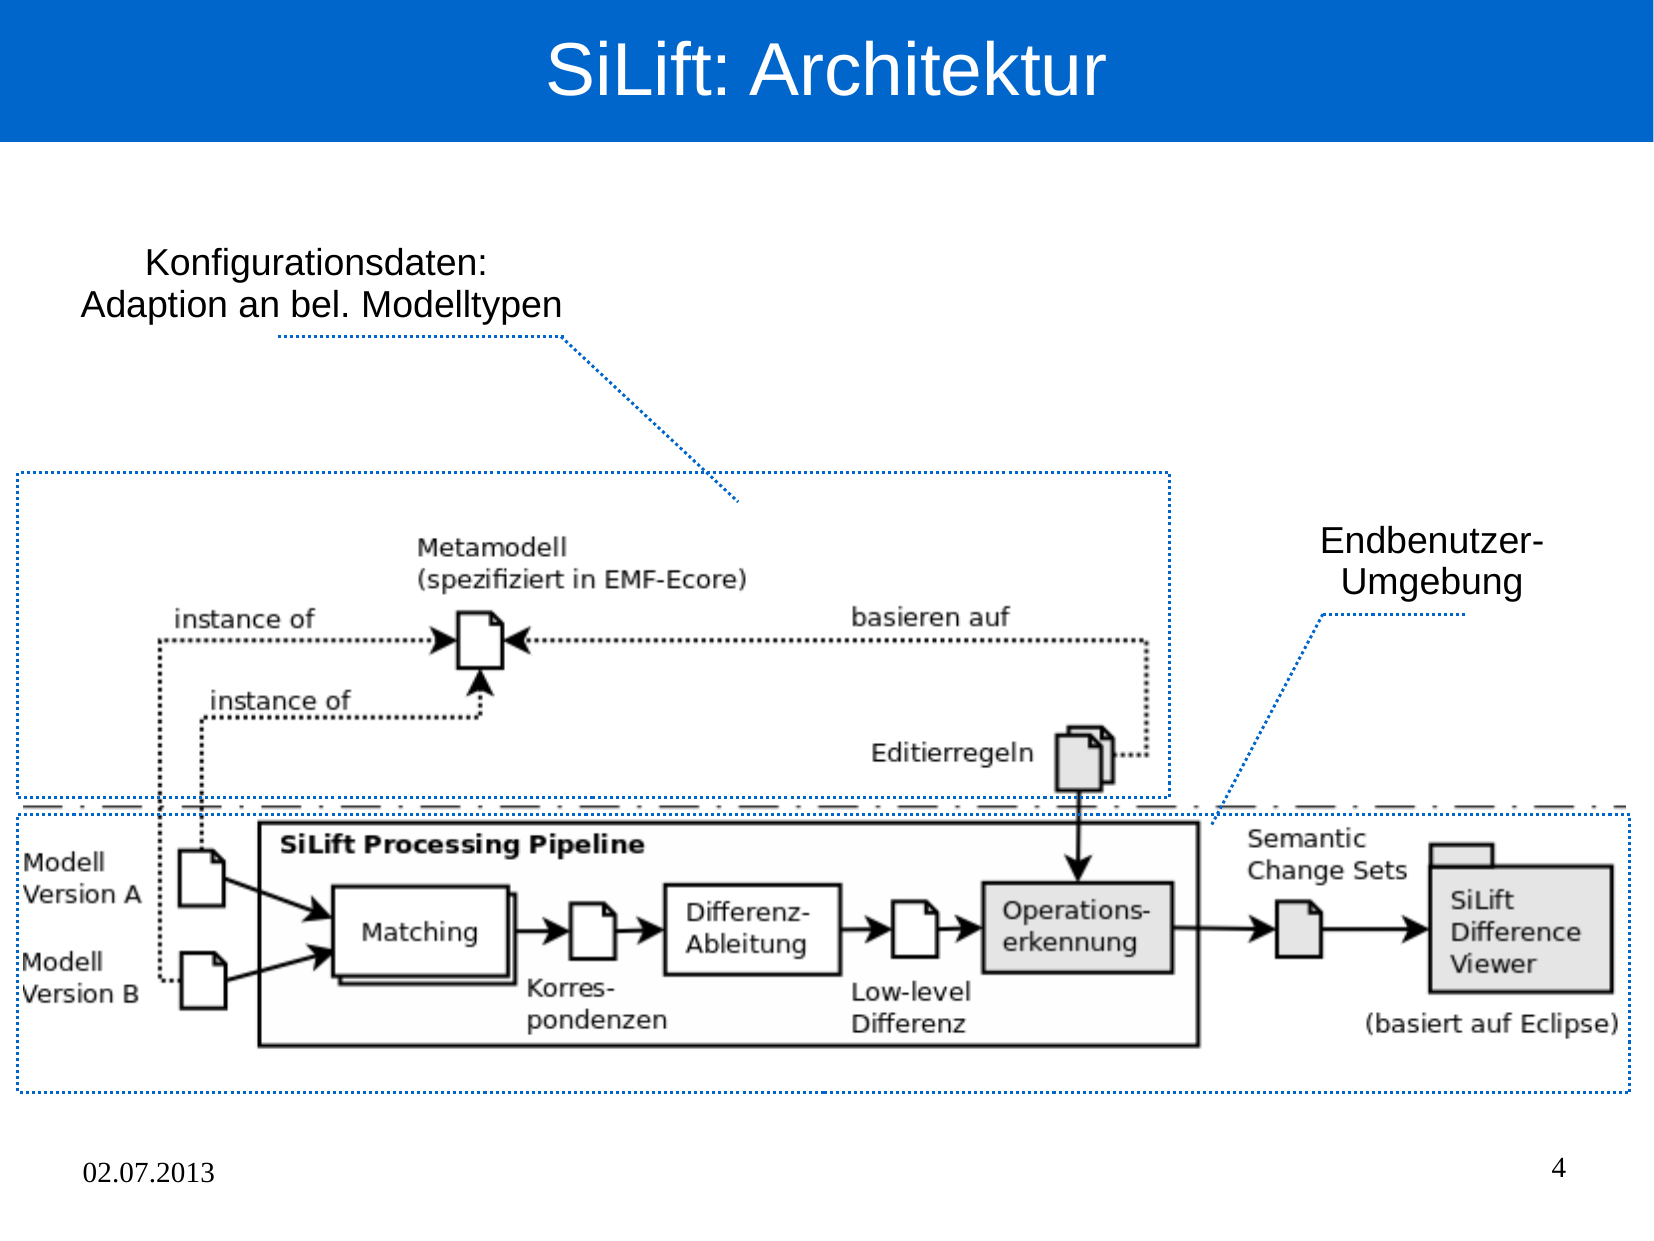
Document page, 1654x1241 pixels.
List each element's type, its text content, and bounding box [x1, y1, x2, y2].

text_box Konfigurationsdaten: Adaption an bel. Modelltypen [70, 224, 573, 343]
picture [23, 513, 1626, 1063]
title SiLift: Architektur [0, 0, 1654, 142]
text_box Endbenutzer- Umgebung [1240, 501, 1625, 621]
